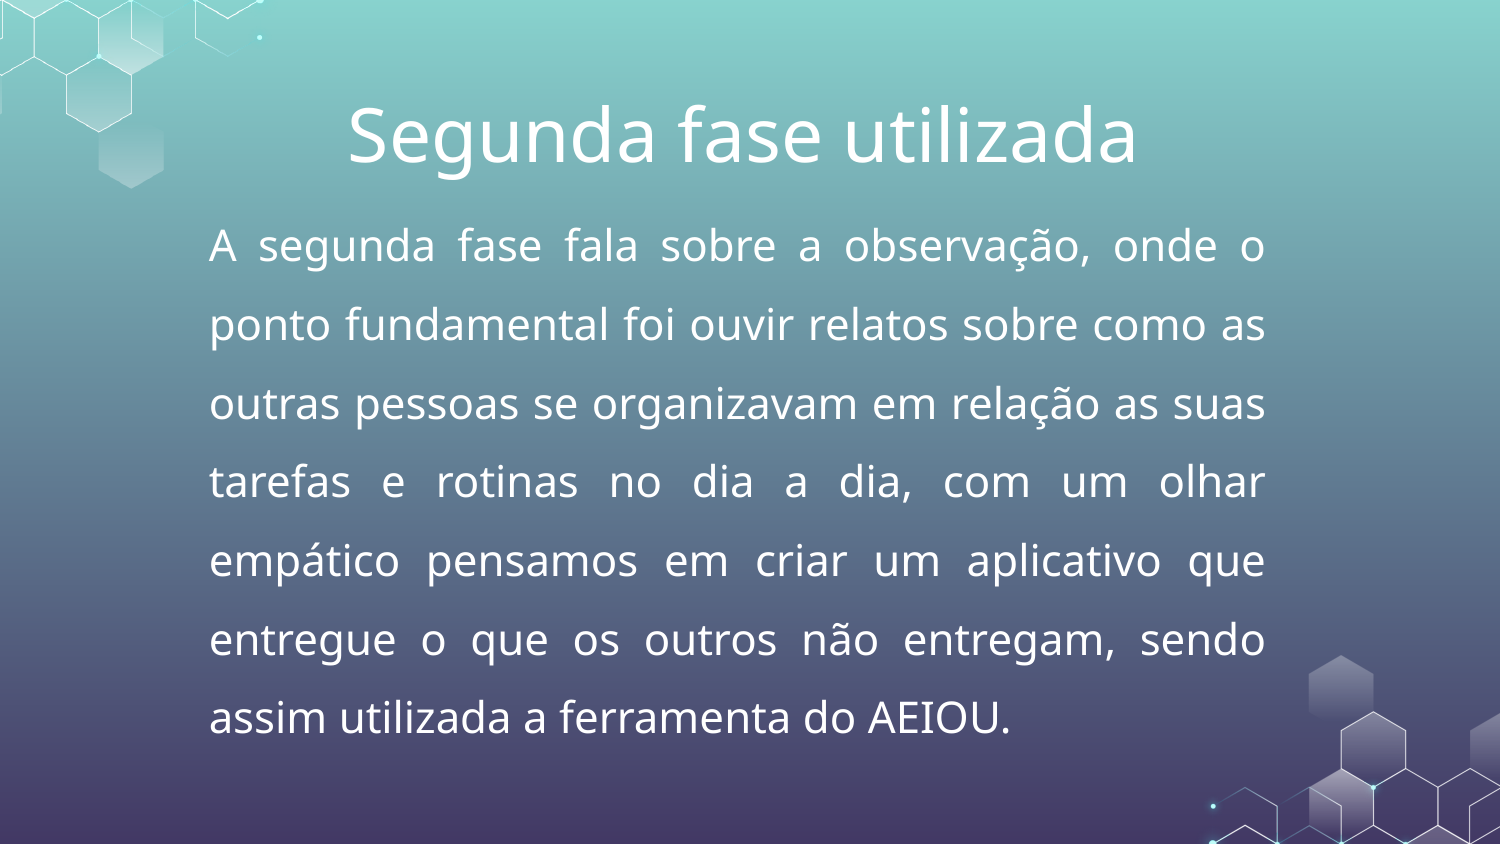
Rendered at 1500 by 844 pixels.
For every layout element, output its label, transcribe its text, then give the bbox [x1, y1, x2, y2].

title Segunda fase utilizada [82, 72, 1426, 183]
picture [1191, 656, 1500, 844]
picture [0, 0, 283, 189]
subtitle A segunda fase fala sobre a observação, onde o ponto fundamental foi ouvir relatos sobre como as outras pessoas se organizavam em relação as suas tarefas e rotinas no dia a dia, com um olhar empático pensamos em criar um aplicativo que entregue o que os outros não entregam, sendo assim utilizada a ferramenta do AEIOU. [193, 277, 1282, 810]
